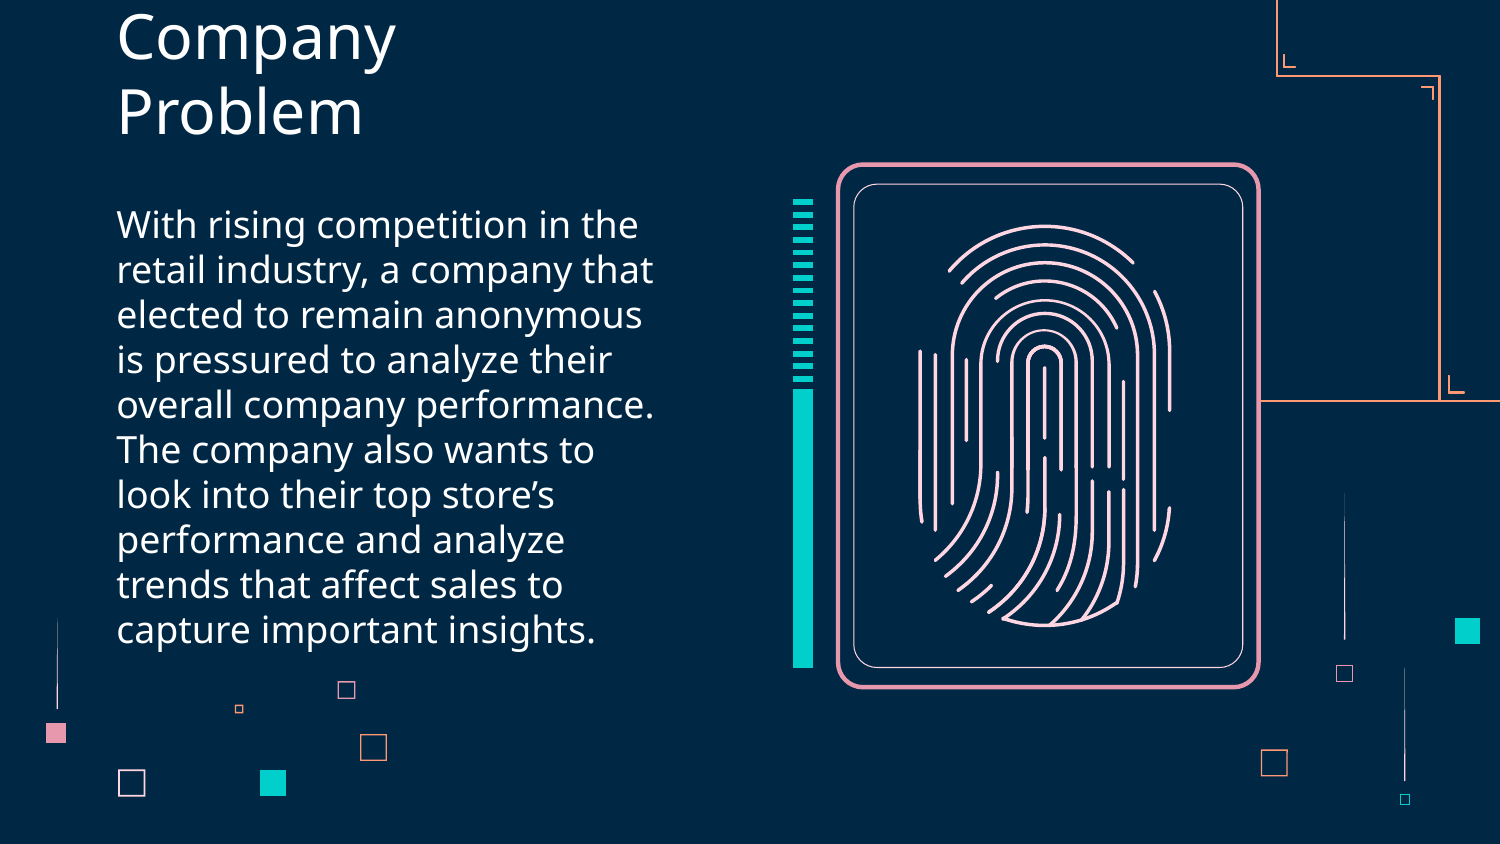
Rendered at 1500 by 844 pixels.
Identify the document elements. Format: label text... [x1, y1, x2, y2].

text_box [793, 376, 813, 382]
text_box [793, 275, 813, 281]
text_box [793, 338, 813, 344]
text_box [793, 389, 813, 668]
text_box [793, 224, 813, 230]
text_box [793, 300, 813, 306]
text_box [793, 325, 813, 331]
text_box [793, 262, 813, 268]
text_box [793, 313, 813, 319]
text_box [1448, 375, 1465, 393]
text_box [793, 351, 813, 357]
text_box [1283, 54, 1296, 68]
text_box [1421, 86, 1434, 100]
text_box [793, 250, 813, 255]
list With rising competition in the retail industry, a company that elected to remain anonymous is pressured to analyze their overall company performance. The company also wants to look into their top store’s performance and analyze trends that affect sales to capture important insights. [101, 186, 682, 529]
text_box [793, 212, 813, 218]
title Company Problem [101, 67, 606, 163]
text_box [793, 363, 813, 369]
text_box [793, 199, 813, 205]
text_box [835, 0, 1500, 690]
text_box [793, 288, 813, 293]
text_box [793, 237, 813, 243]
